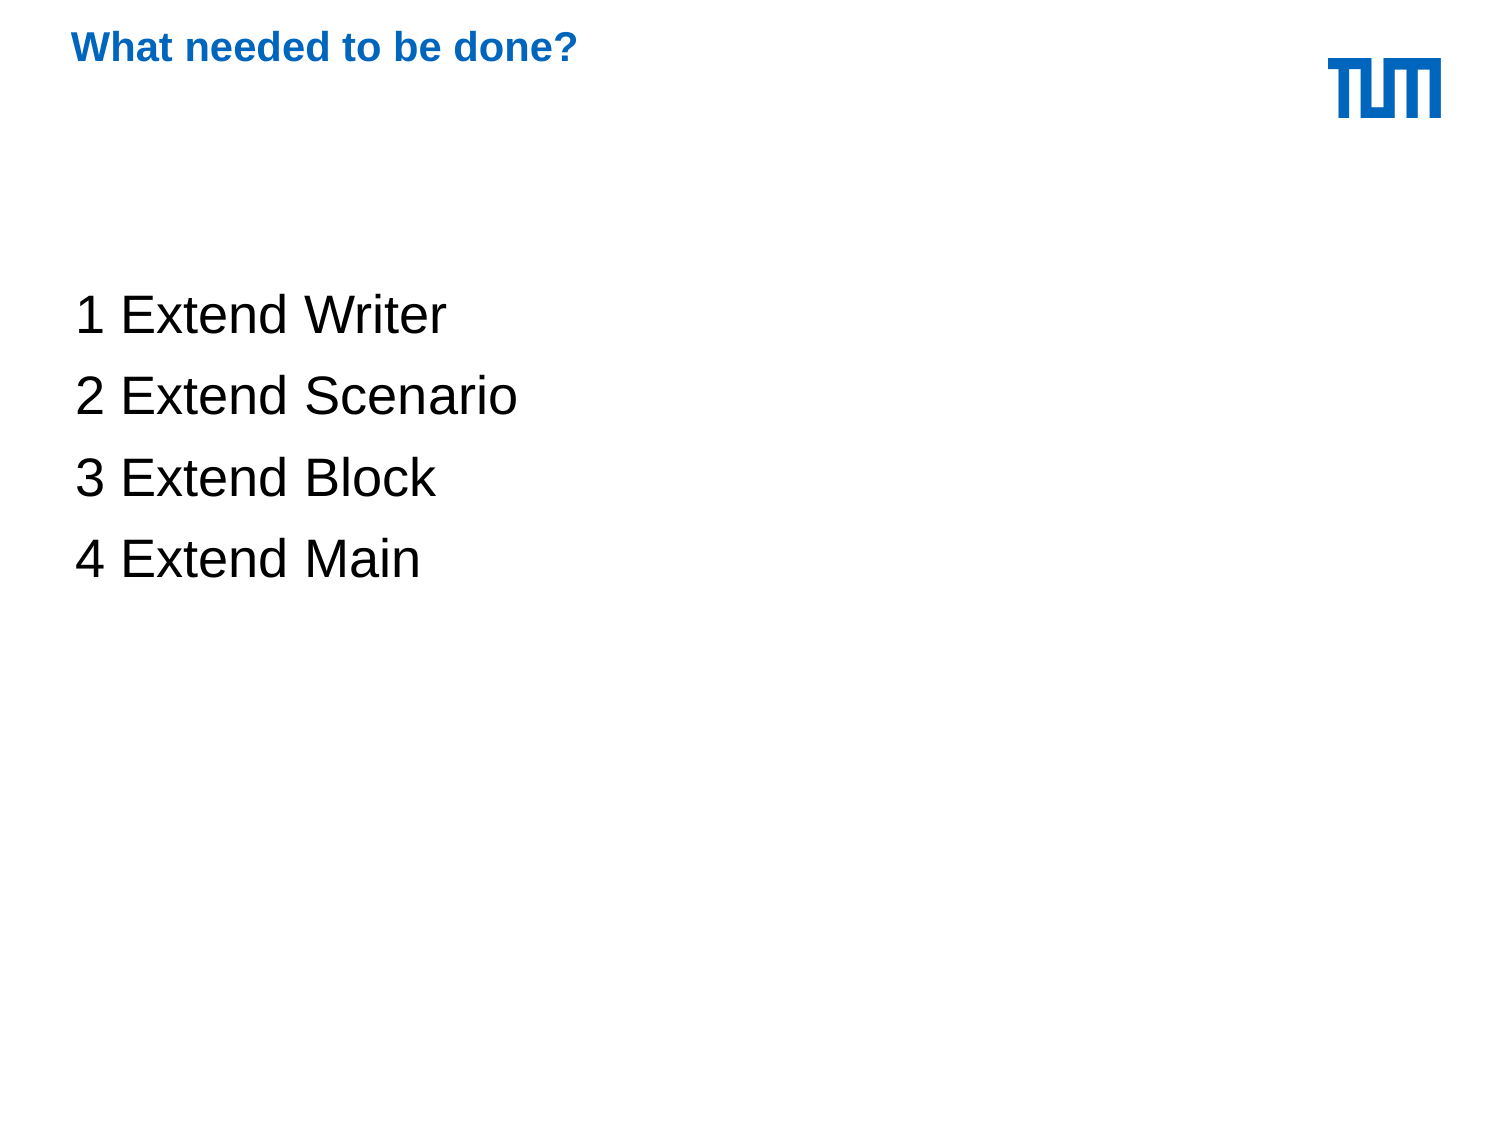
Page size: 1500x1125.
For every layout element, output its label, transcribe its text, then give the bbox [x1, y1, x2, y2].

list 1 Extend Writer 2 Extend Scenario 3 Extend Block 4 Extend Main [75, 263, 1425, 916]
title What needed to be done? [70, 6, 1453, 249]
